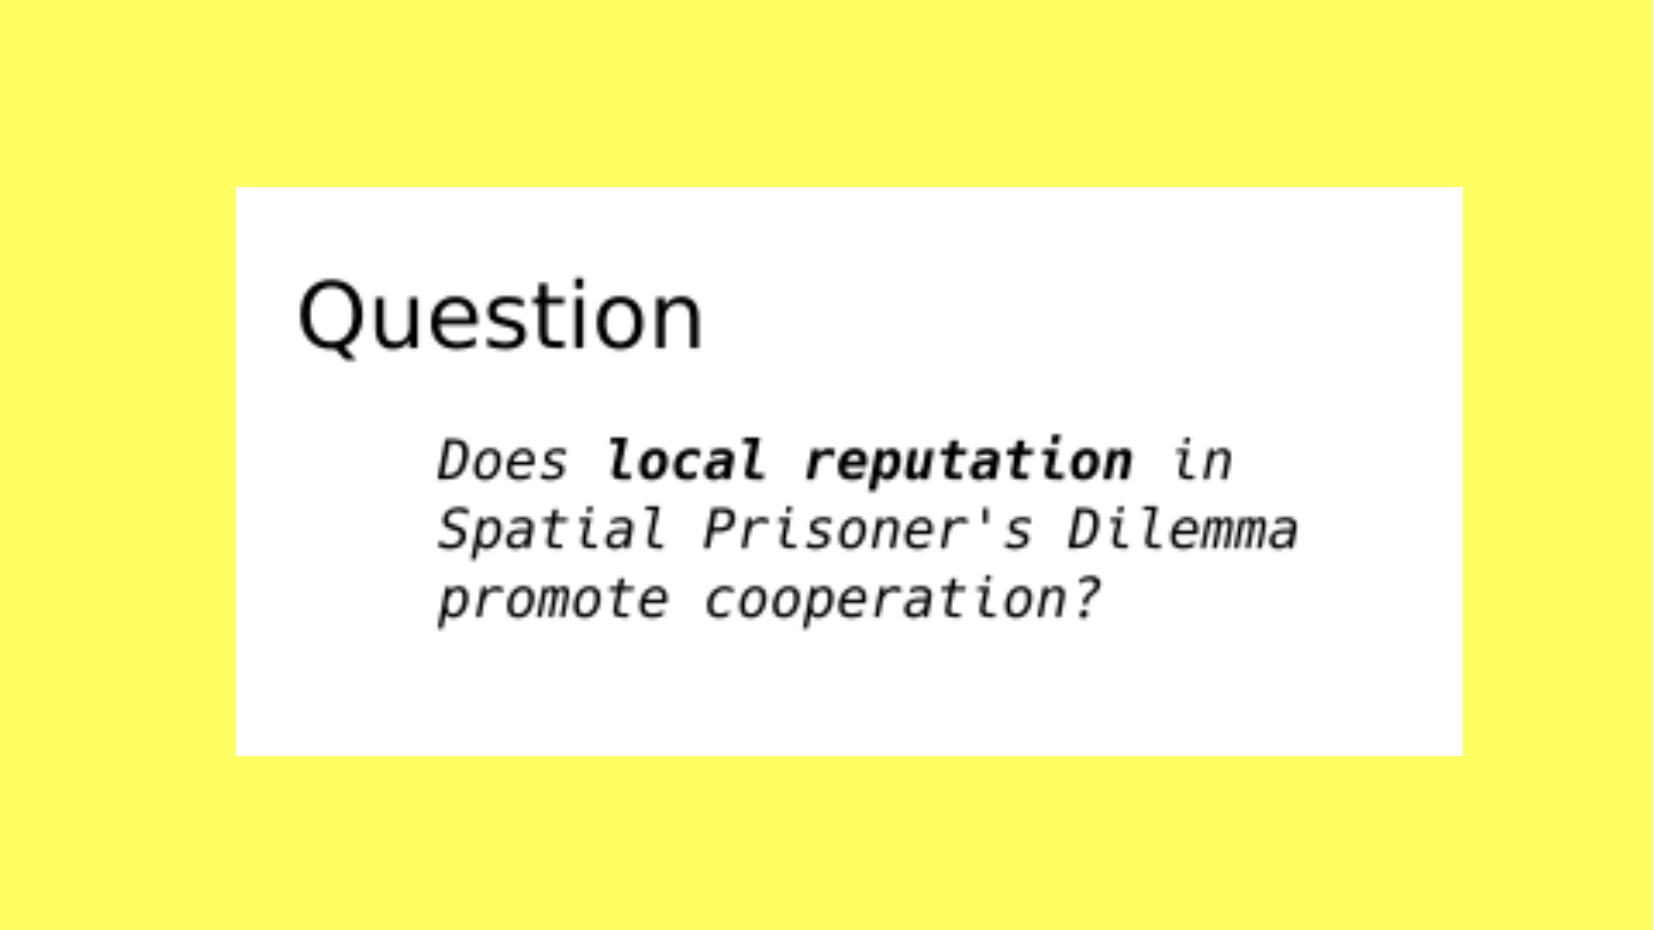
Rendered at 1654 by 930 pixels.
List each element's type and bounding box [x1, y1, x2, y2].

picture [236, 187, 1463, 756]
